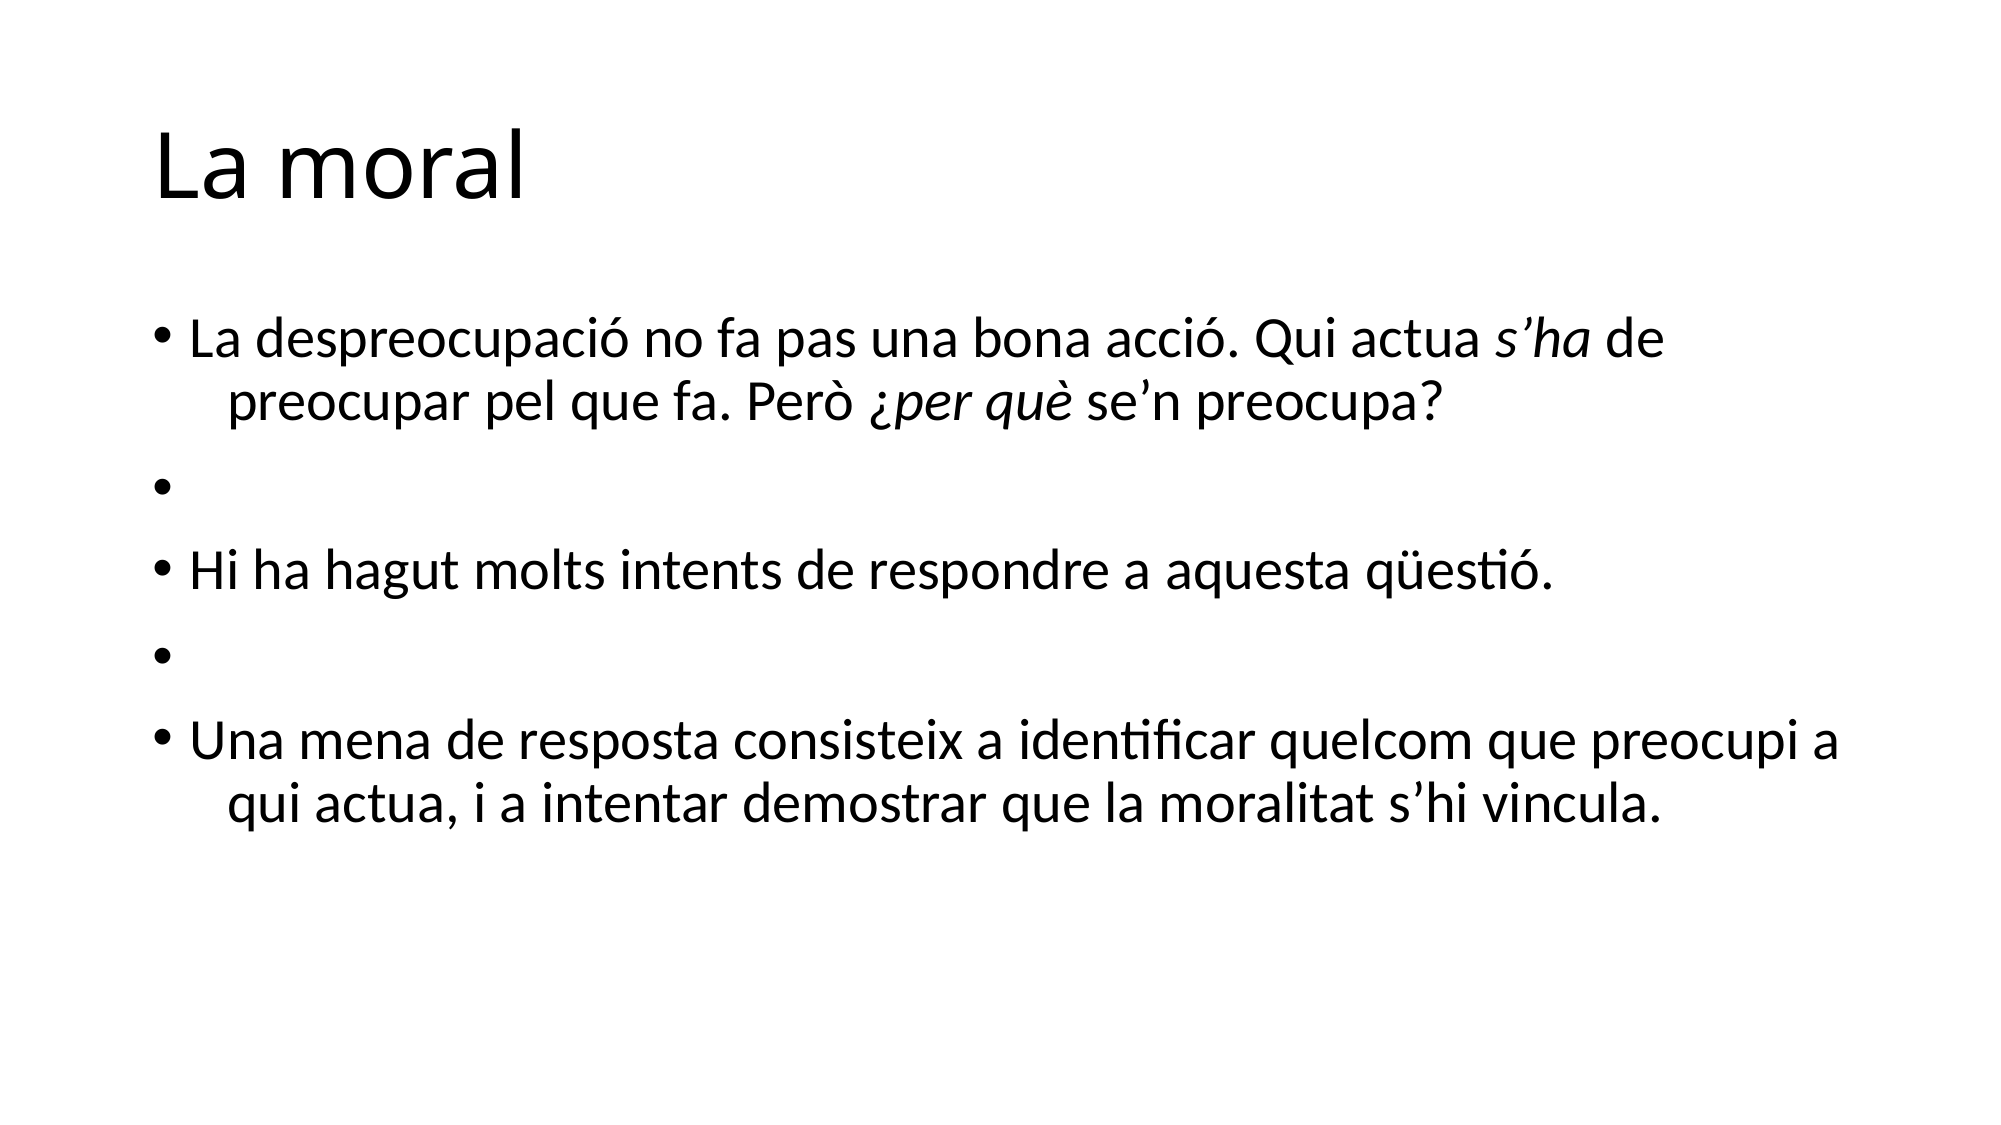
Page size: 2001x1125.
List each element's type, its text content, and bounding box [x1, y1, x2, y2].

title La moral [137, 59, 1863, 278]
list La despreocupació no fa pas una bona acció. Qui actua s’ha de preocupar pel que fa. Però ¿per què se’n preocupa? Hi ha hagut molts intents de respondre a aquesta qüestió. Una mena de resposta consisteix a identificar quelcom que preocupi a qui actua, i a intentar demostrar que la moralitat s’hi vincula. [137, 299, 1863, 1014]
